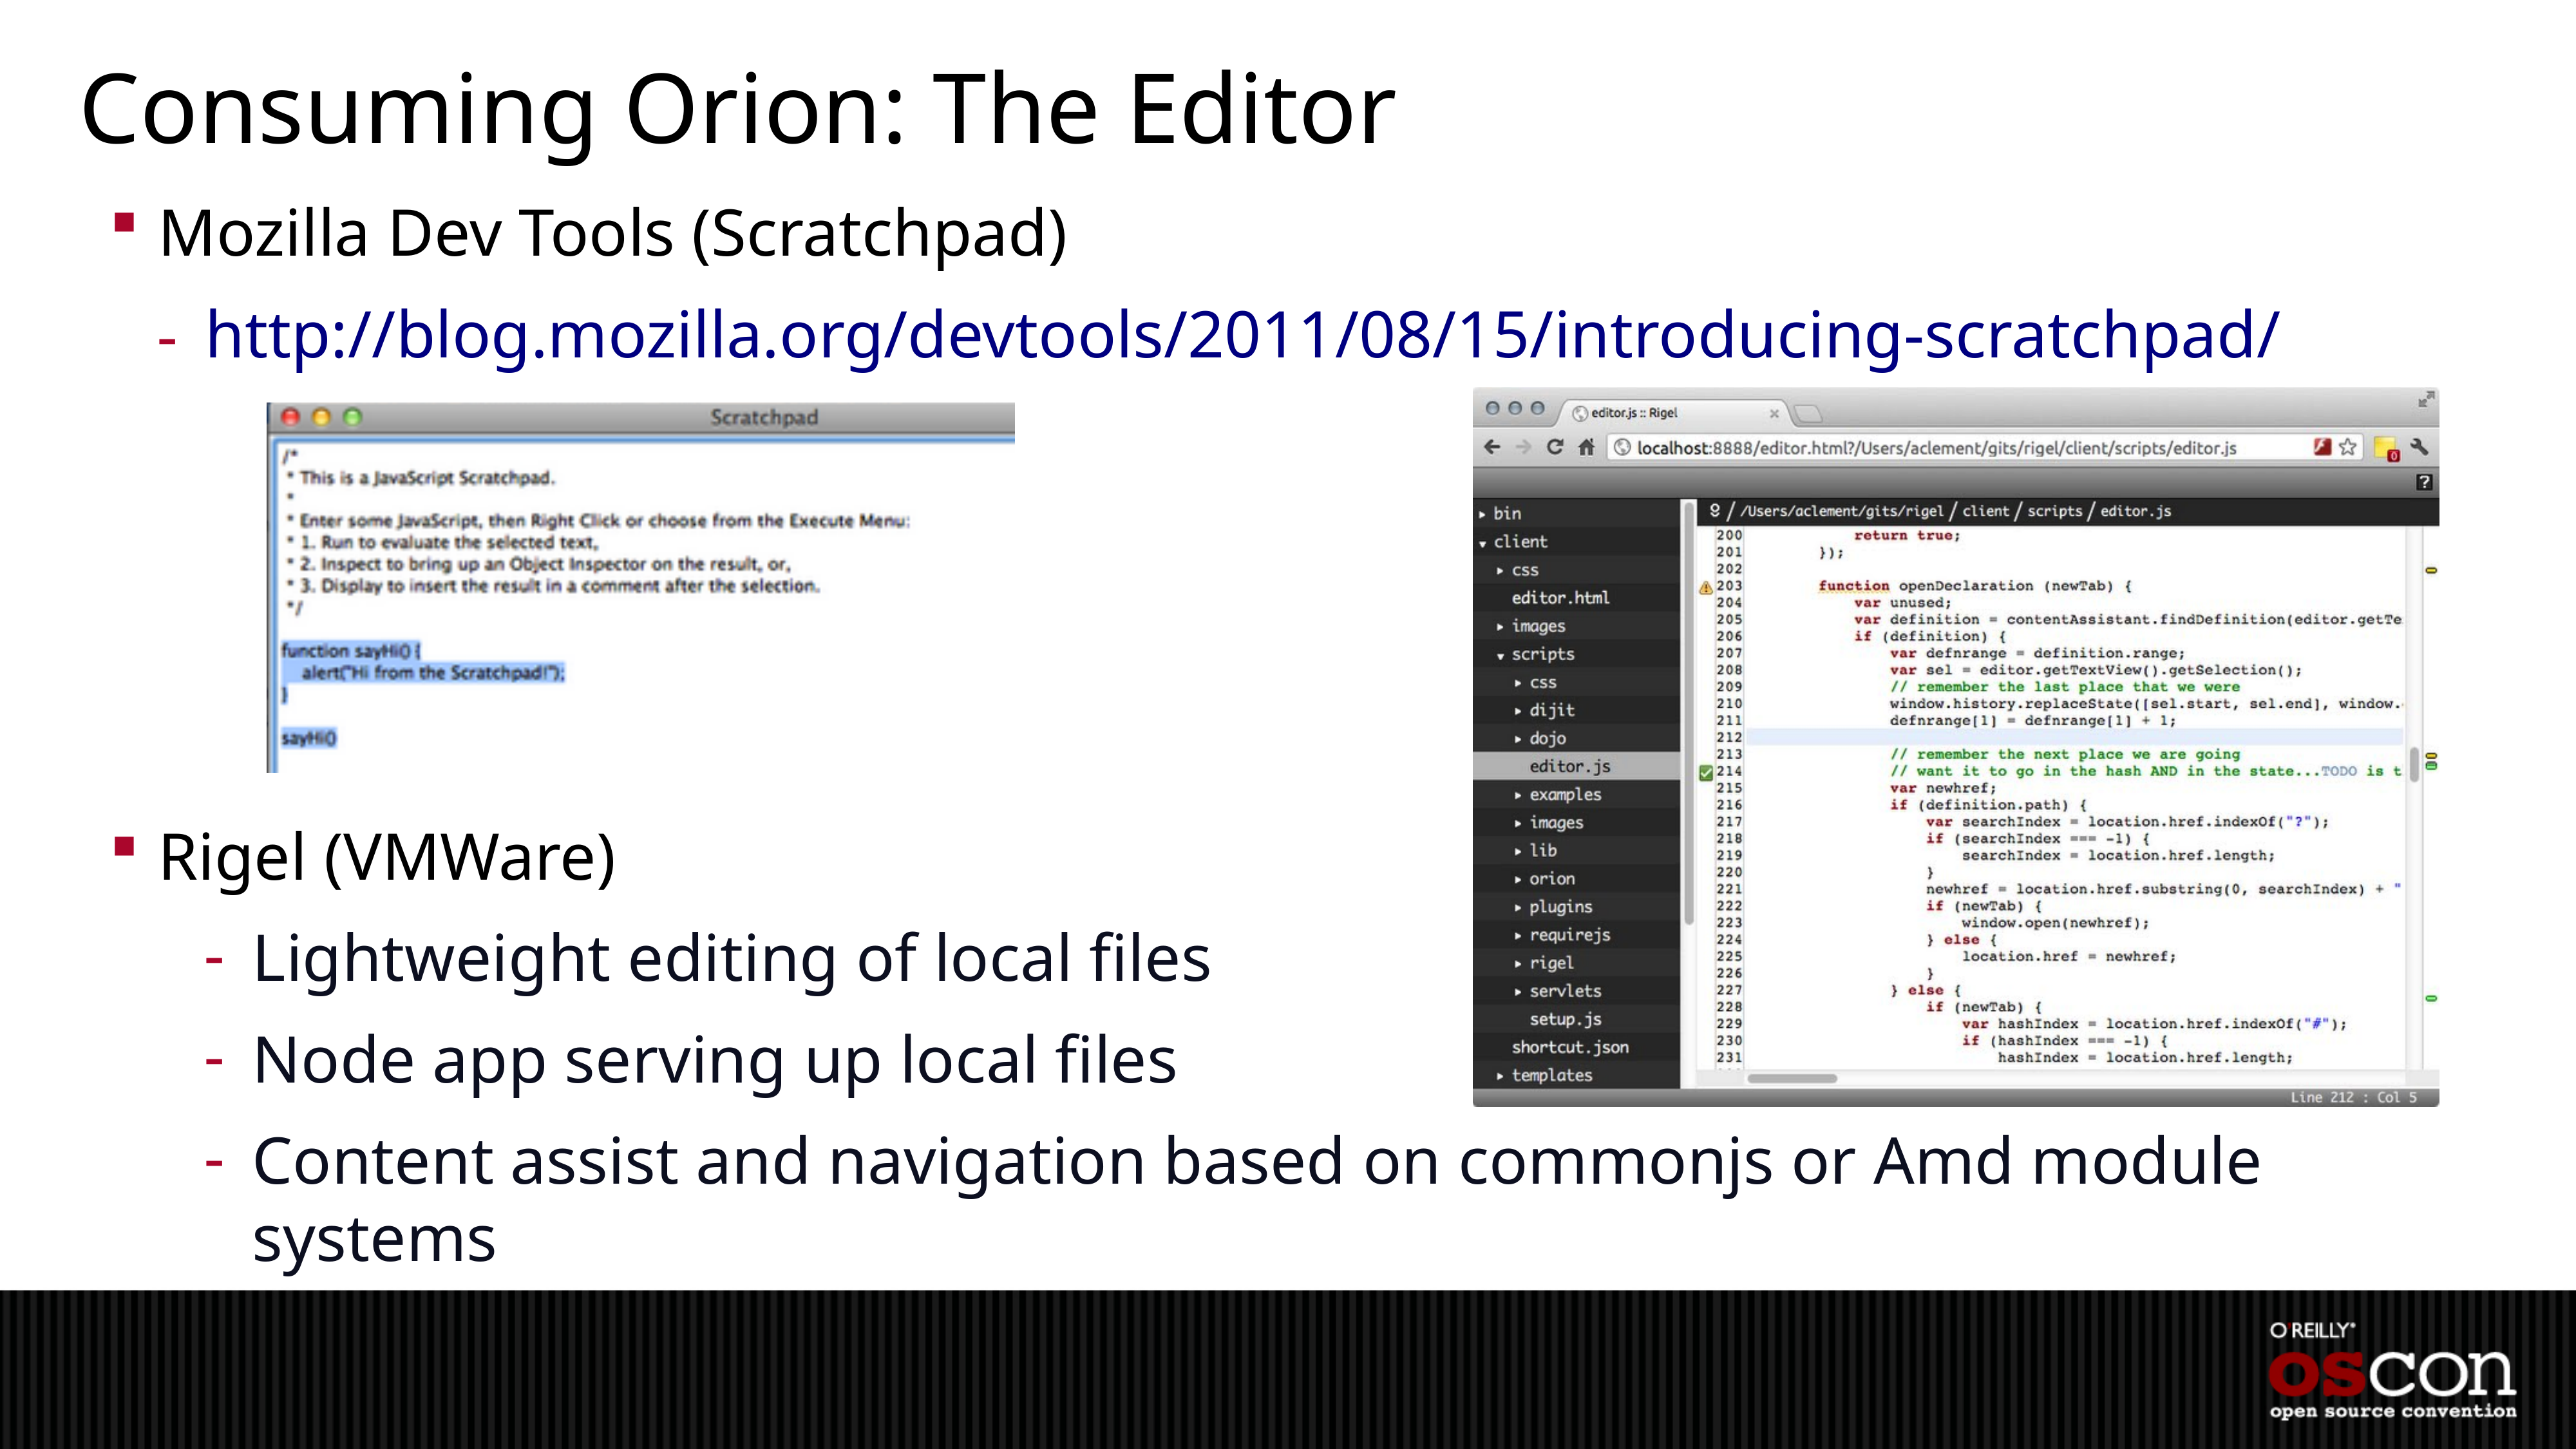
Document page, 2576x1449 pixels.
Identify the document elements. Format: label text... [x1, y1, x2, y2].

picture [0, 0, 2576, 1449]
picture [1473, 387, 2439, 1107]
title Consuming Orion: The Editor [73, 17, 2503, 192]
list Mozilla Dev Tools (Scratchpad) http://blog.mozilla.org/devtools/2011/08/15/introducing-scratchpad/ Rigel (VMWare) Lightweight editing of local files Node app serving up local files Content assist and navigation based on commonjs or Amd module systems [76, 191, 2505, 1449]
picture [267, 402, 1015, 773]
